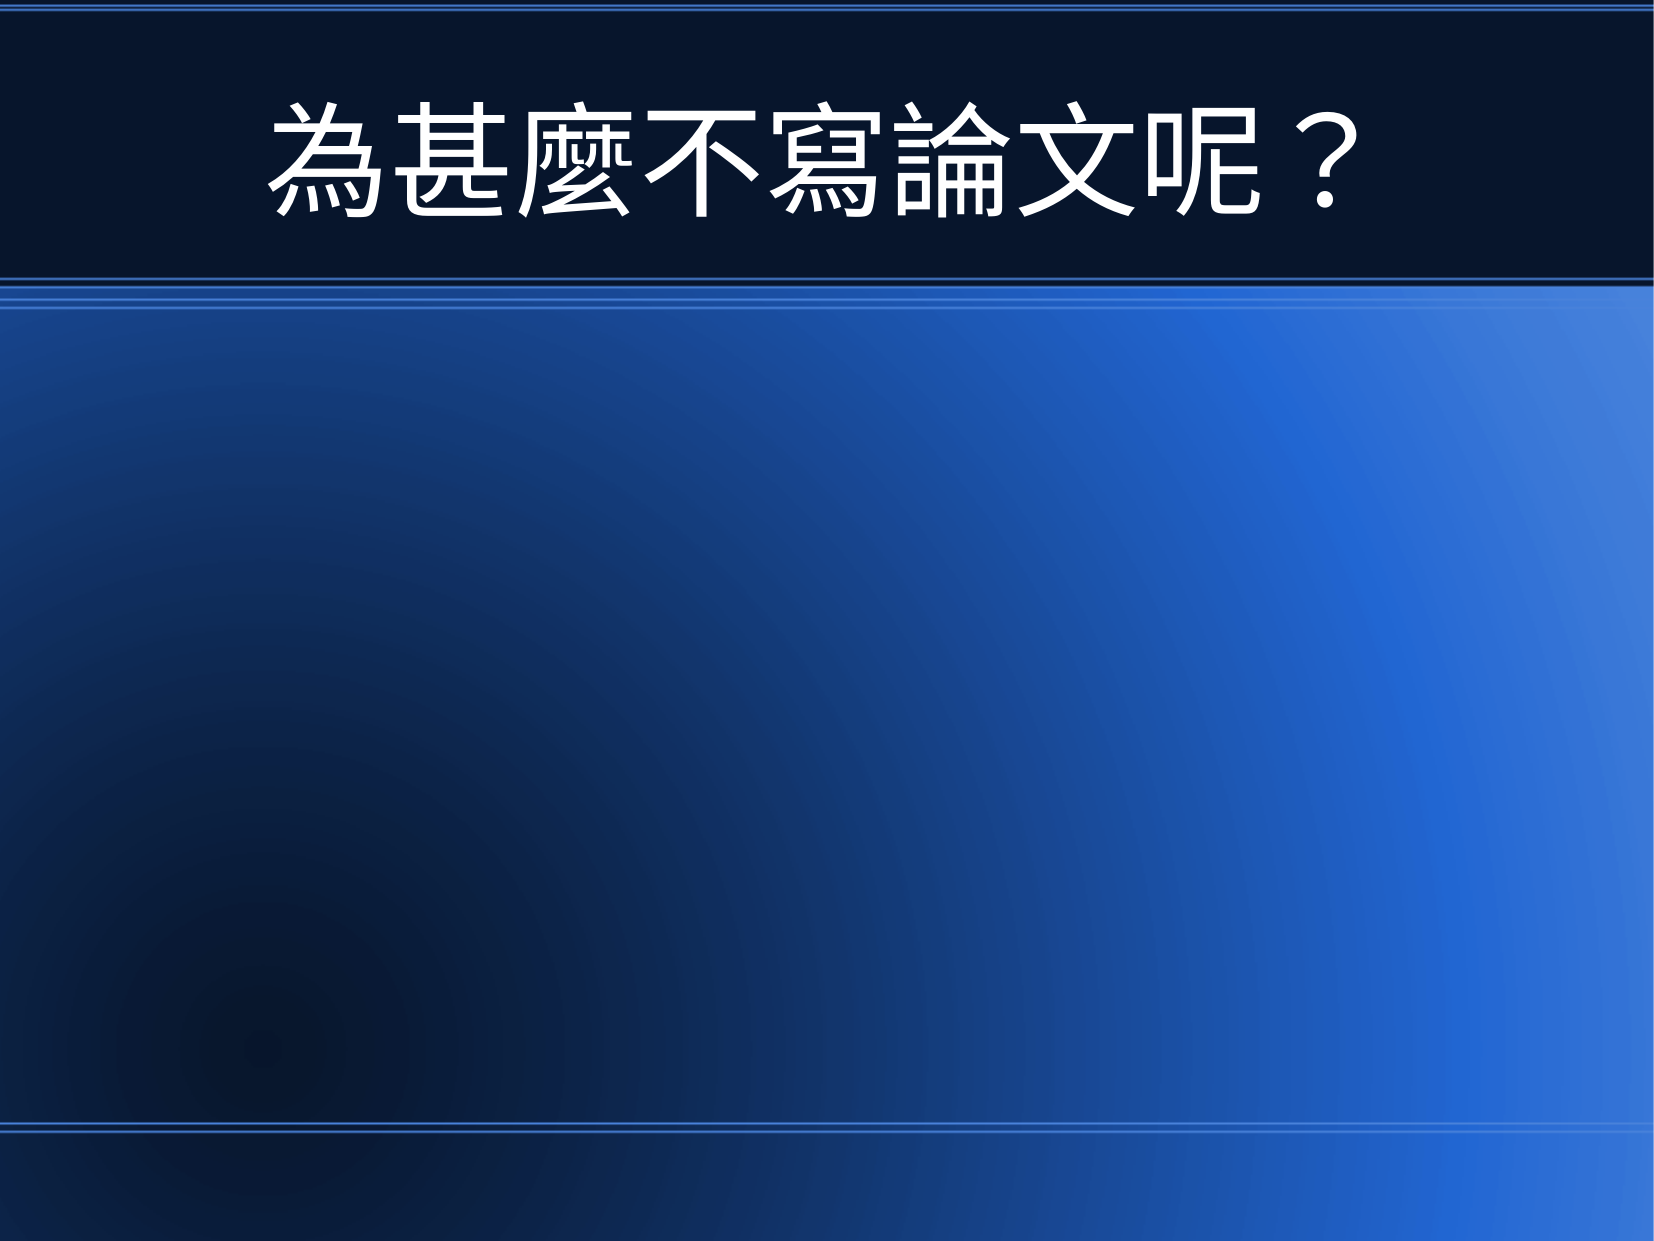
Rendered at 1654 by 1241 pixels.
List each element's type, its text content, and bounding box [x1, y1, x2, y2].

picture [0, 0, 1654, 1241]
title 為甚麼不寫論文呢？ [82, 49, 1571, 257]
